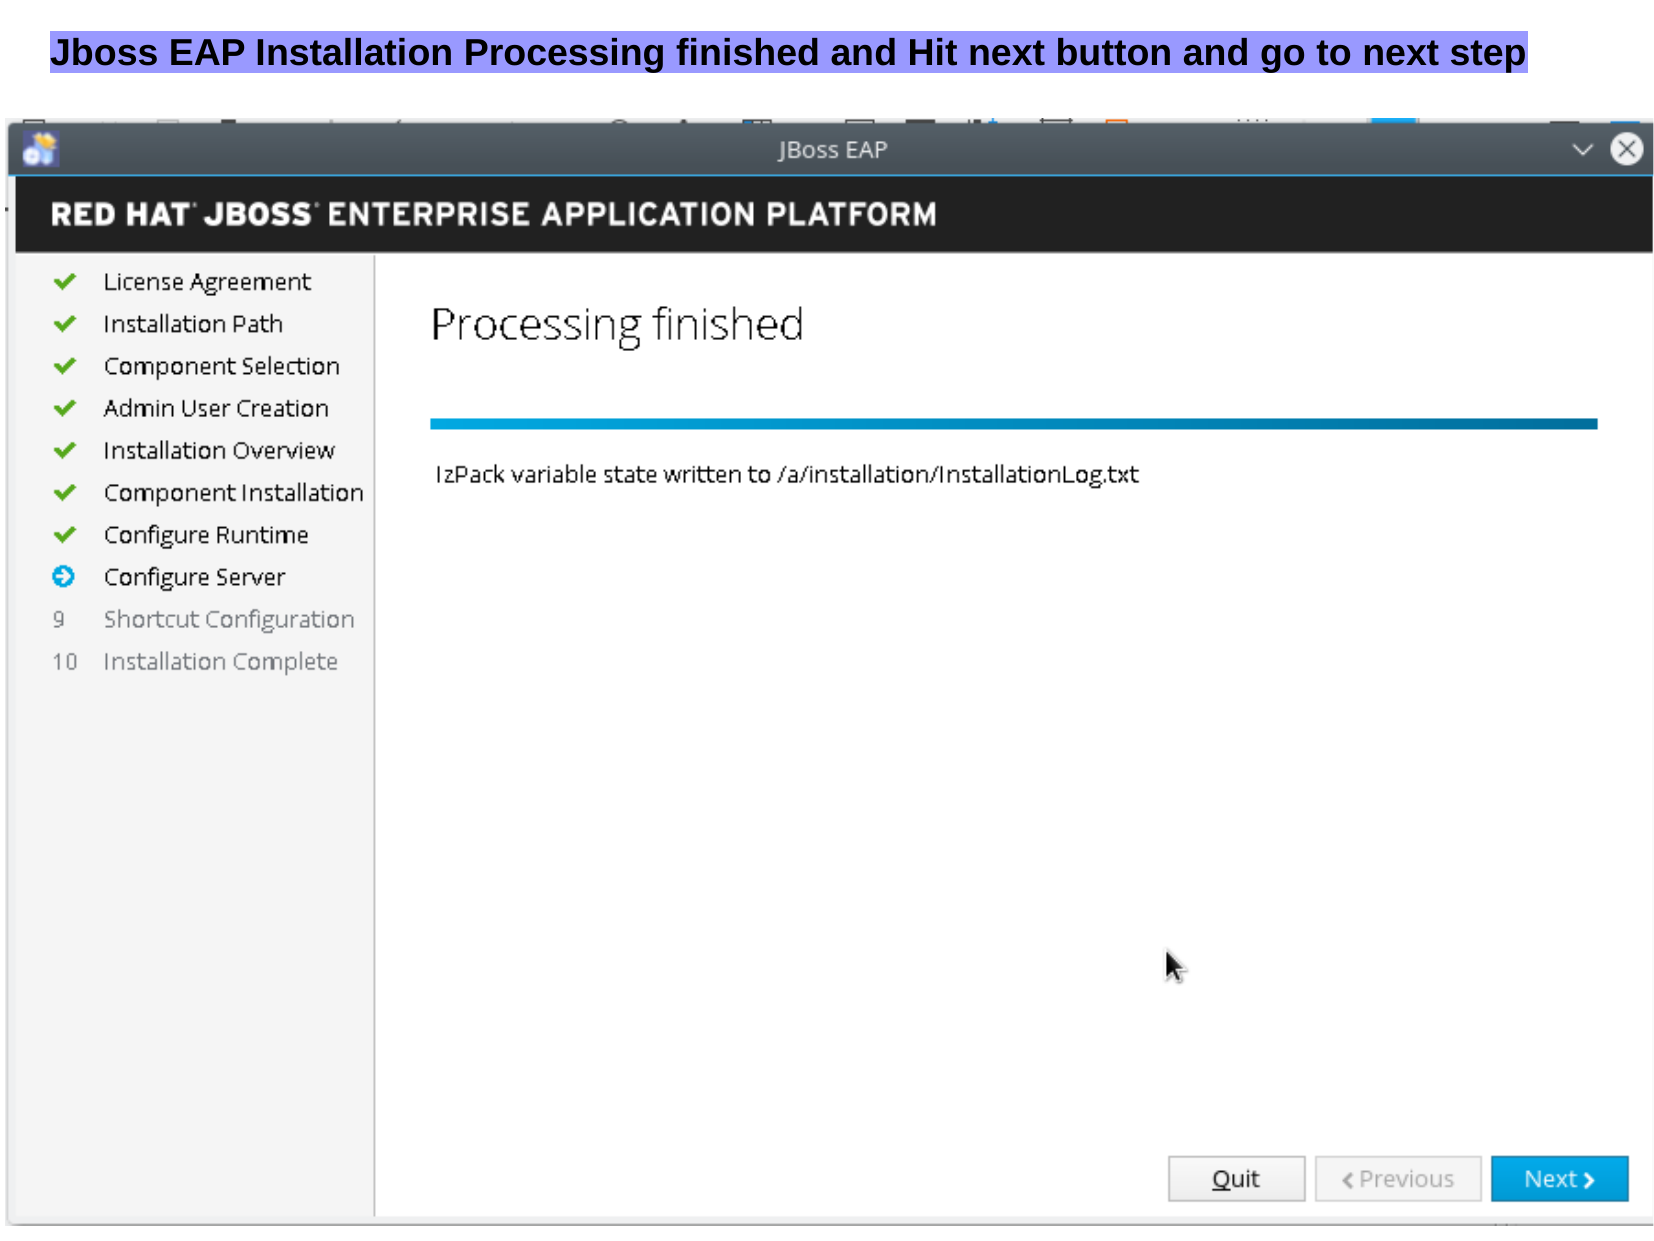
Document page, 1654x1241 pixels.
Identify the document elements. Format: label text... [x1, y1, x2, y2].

picture [5, 118, 1654, 1226]
text_box Jboss EAP Installation Processing finished and Hit next button and go to next step [35, 23, 1642, 123]
